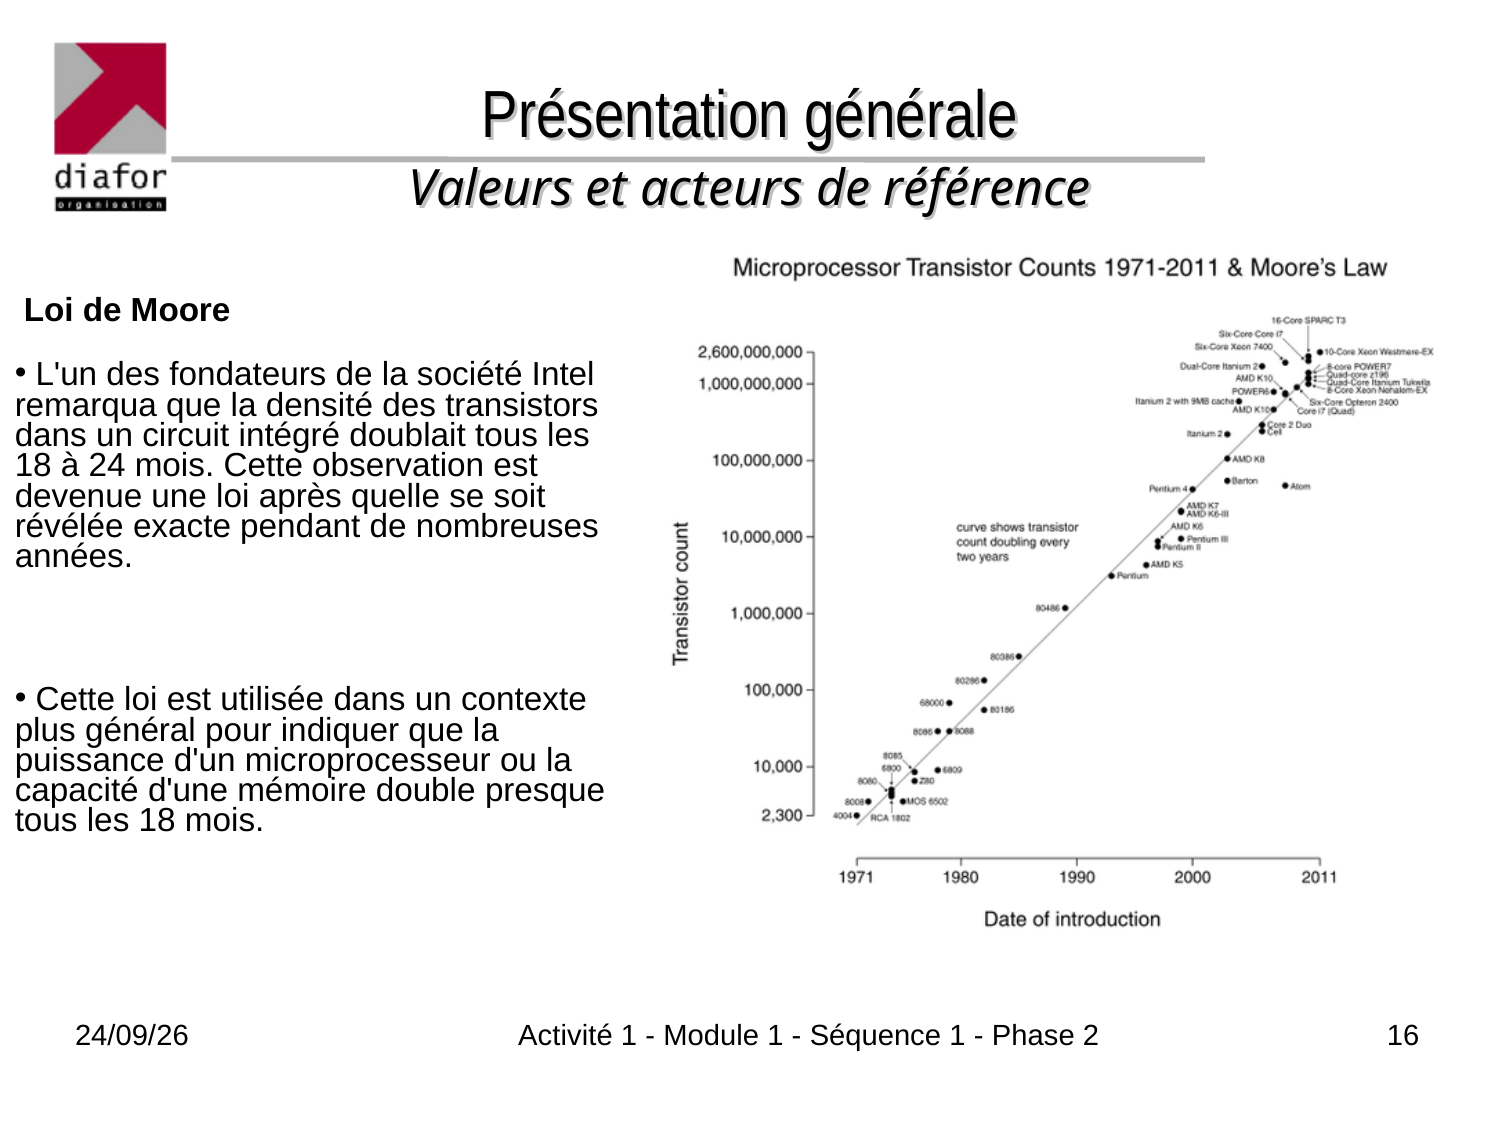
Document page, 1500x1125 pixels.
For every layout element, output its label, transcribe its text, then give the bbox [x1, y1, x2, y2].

title Présentation générale Valeurs et acteurs de référence [75, 45, 1426, 250]
picture [53, 42, 168, 213]
text_box Loi de Moore [9, 290, 246, 354]
text_box L'un des fondateurs de la société Intel remarqua que la densité des transistors dans un circuit intégré doublait tous les 18 à 24 mois. Cette observation est devenue une loi après quelle se soit révélée exacte pendant de nombreuses années. [0, 354, 615, 582]
picture [615, 236, 1469, 966]
text_box Cette loi est utilisée dans un contexte plus général pour indiquer que la puissance d'un microprocesseur ou la capacité d'une mémoire double presque tous les 18 mois. [0, 679, 615, 846]
